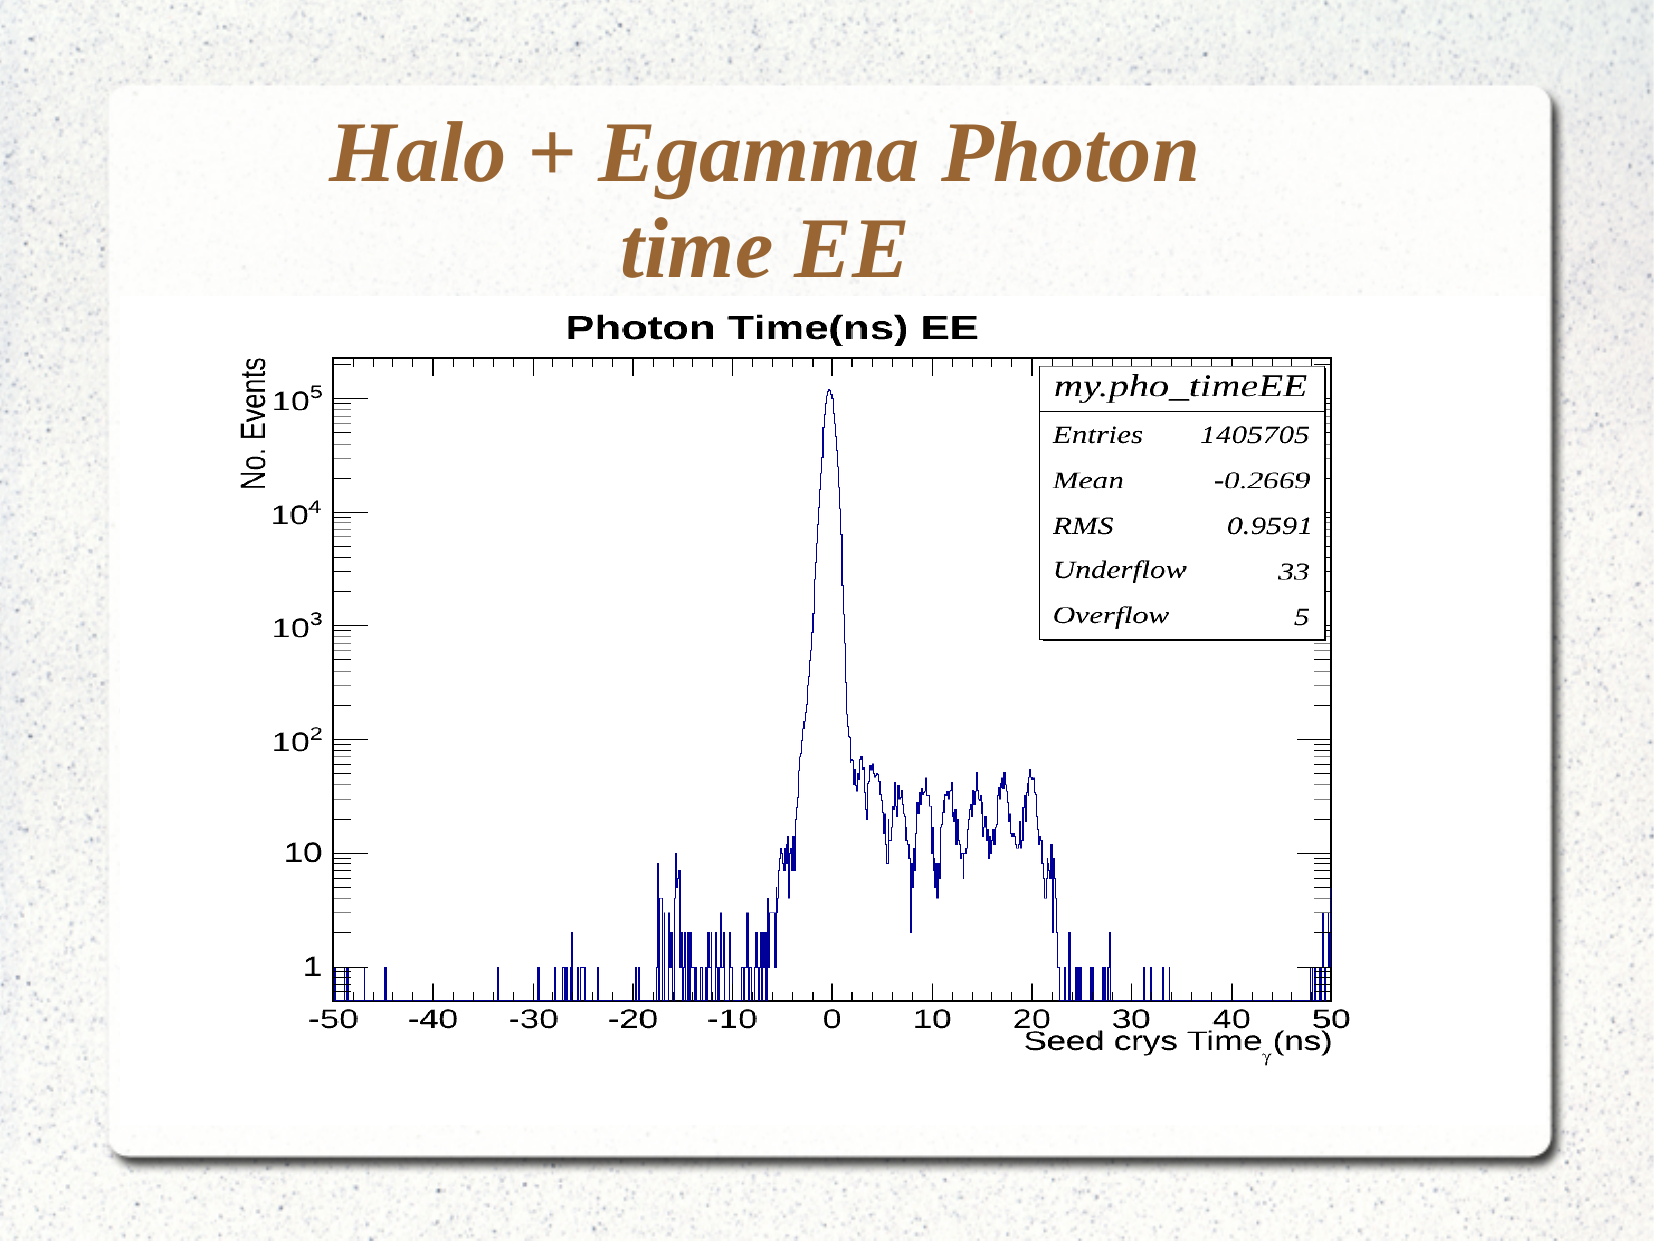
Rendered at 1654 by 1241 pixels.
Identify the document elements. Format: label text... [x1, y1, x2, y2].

title Halo + Egamma Photon time EE [270, 105, 1261, 296]
picture [0, 0, 1654, 1241]
